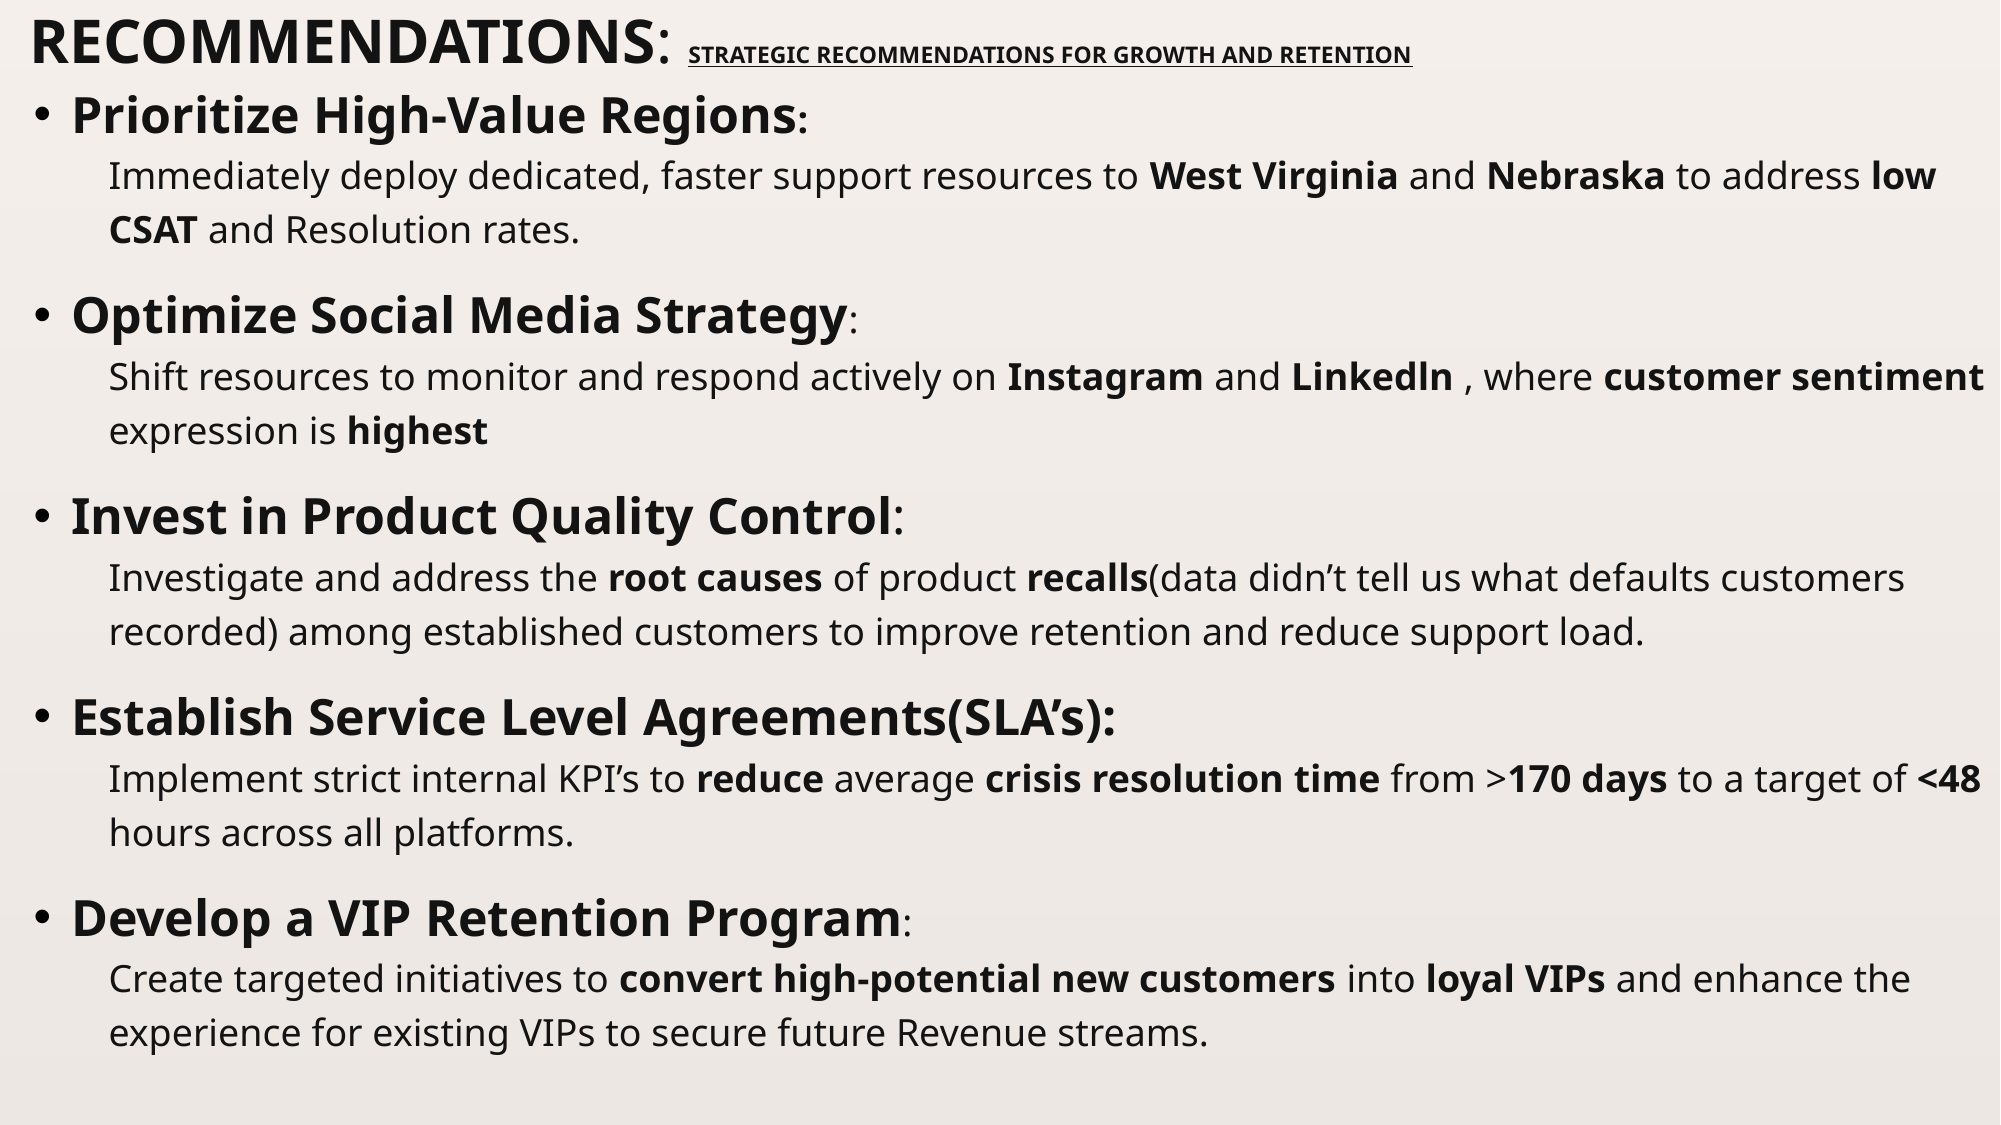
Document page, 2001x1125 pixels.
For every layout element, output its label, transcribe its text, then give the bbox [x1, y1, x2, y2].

list Prioritize High-Value Regions: Immediately deploy dedicated, faster support resources to West Virginia and Nebraska to address low CSAT and Resolution rates. Optimize Social Media Strategy: Shift resources to monitor and respond actively on Instagram and Linkedln , where customer sentiment expression is highest Invest in Product Quality Control: Investigate and address the root causes of product recalls(data didn’t tell us what defaults customers recorded) among established customers to improve retention and reduce support load. Establish Service Level Agreements(SLA’s): Implement strict internal KPI’s to reduce average crisis resolution time from >170 days to a target of <48 hours across all platforms. Develop a VIP Retention Program: Create targeted initiatives to convert high-potential new customers into loyal VIPs and enhance the experience for existing VIPs to secure future Revenue streams. [18, 63, 2000, 1125]
title Recommendations: strategic recommendations for growth and retention [14, 0, 1901, 85]
